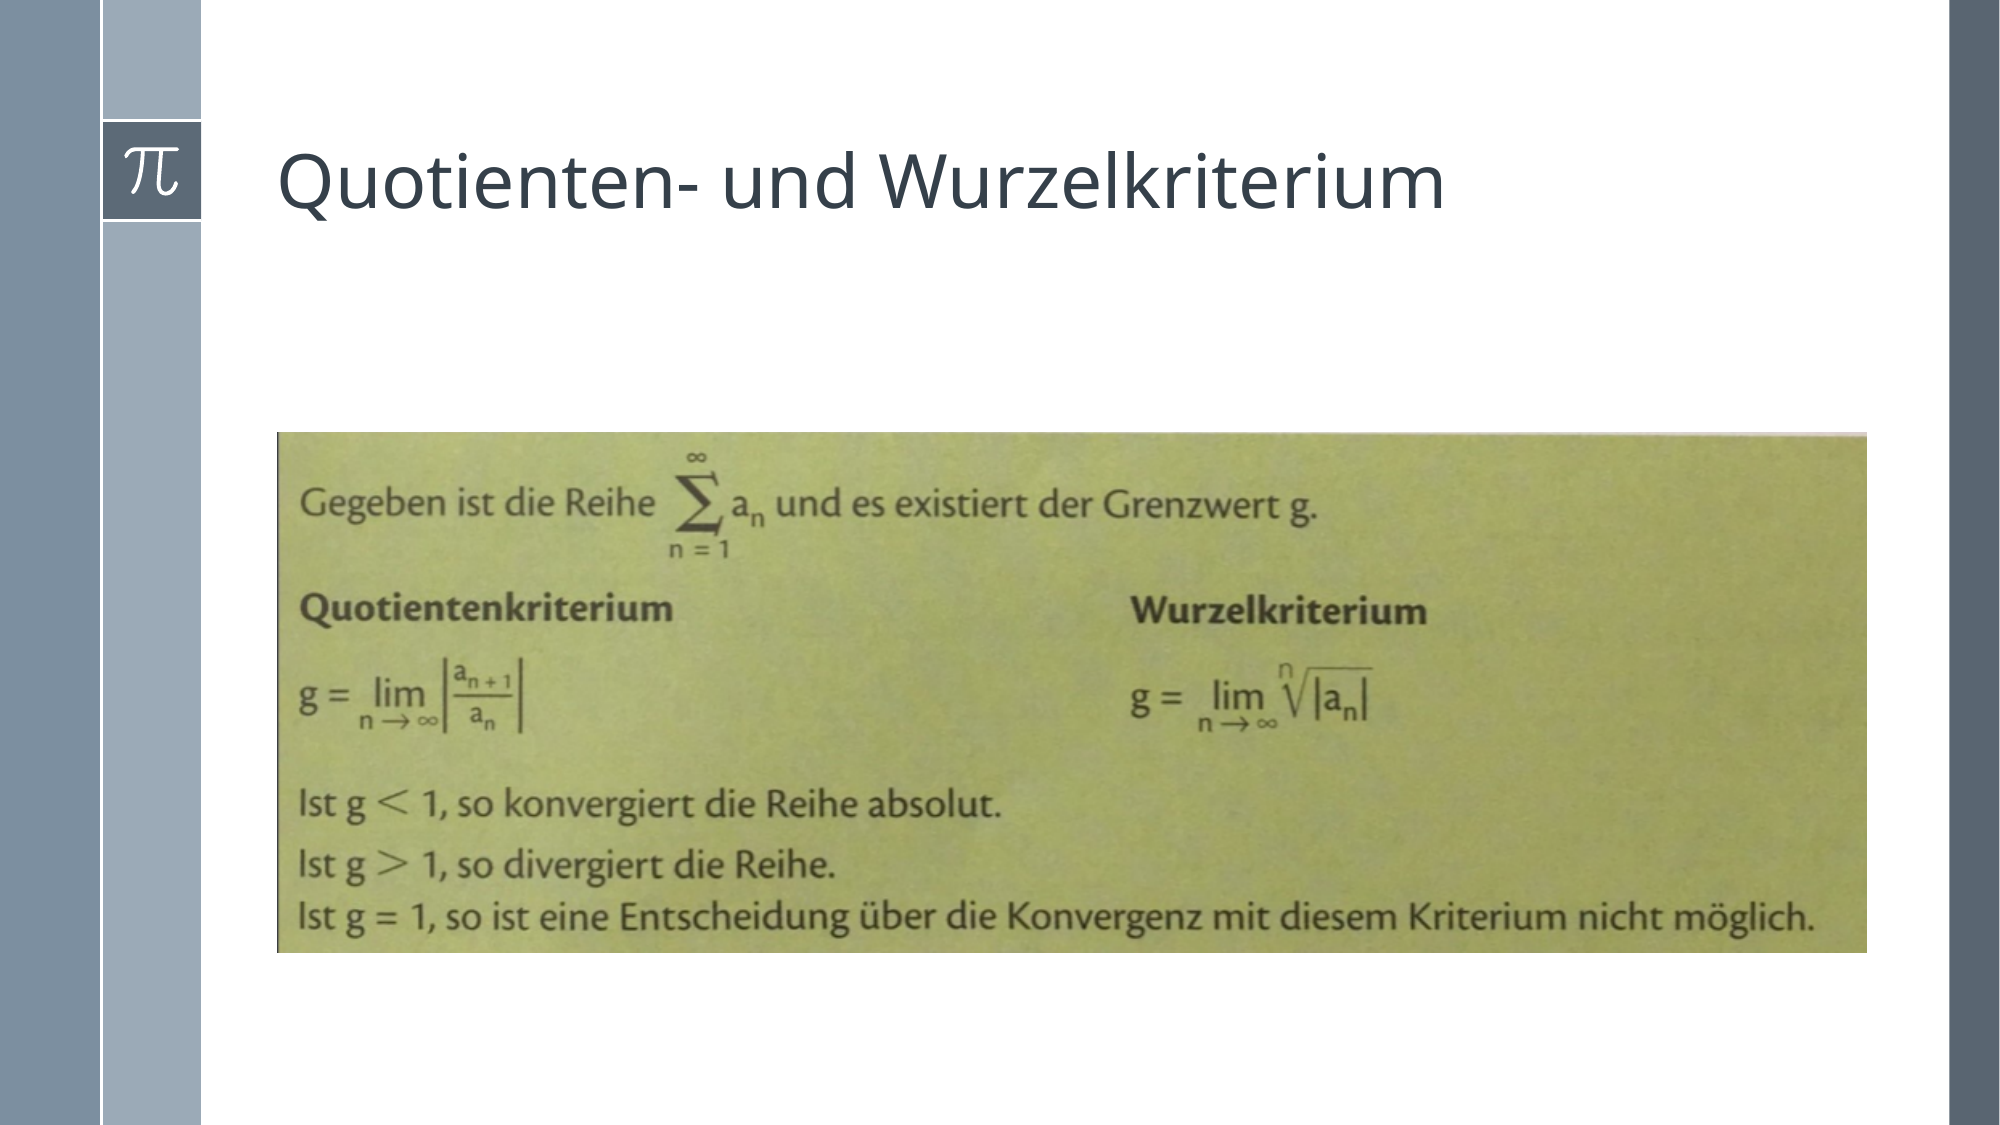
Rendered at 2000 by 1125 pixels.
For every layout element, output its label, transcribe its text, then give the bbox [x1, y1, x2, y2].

title Quotienten- und Wurzelkriterium [261, 29, 1867, 233]
picture [277, 432, 1867, 953]
